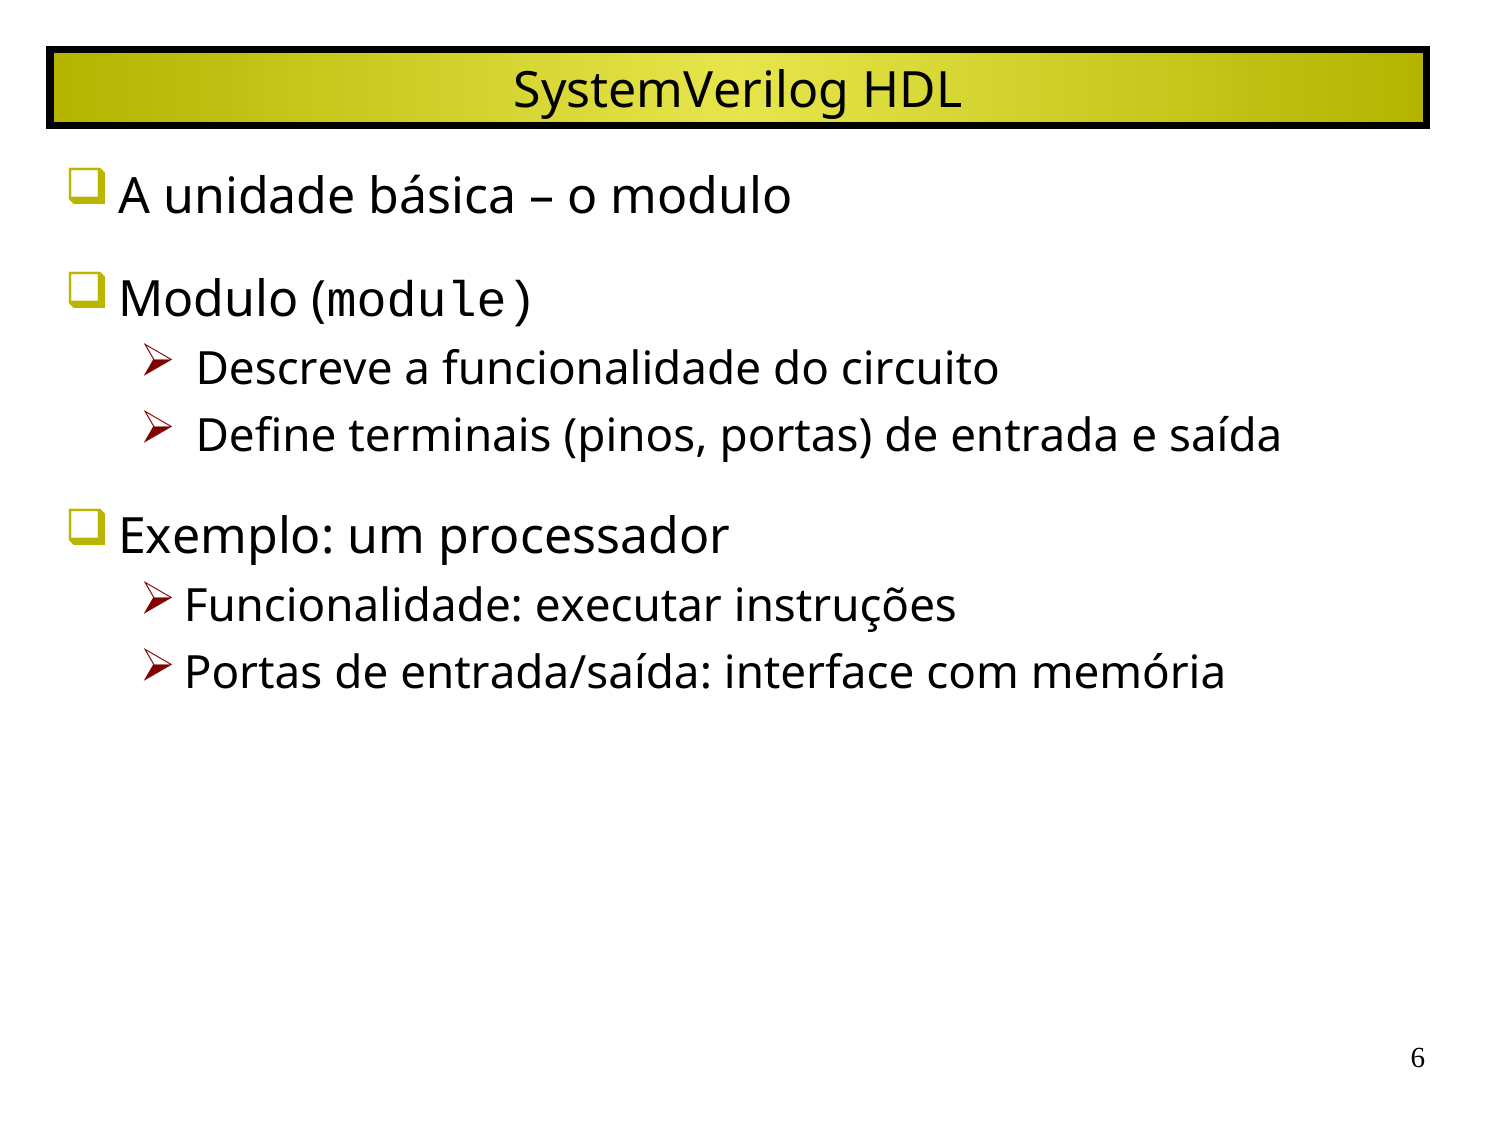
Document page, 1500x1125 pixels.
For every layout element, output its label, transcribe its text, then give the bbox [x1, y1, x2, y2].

title SystemVerilog HDL [49, 49, 1427, 124]
list A unidade básica – o modulo Modulo (module)‏ Descreve a funcionalidade do circuito Define terminais (pinos, portas) de entrada e saída Exemplo: um processador Funcionalidade: executar instruções Portas de entrada/saída: interface com memória [49, 124, 1427, 1035]
